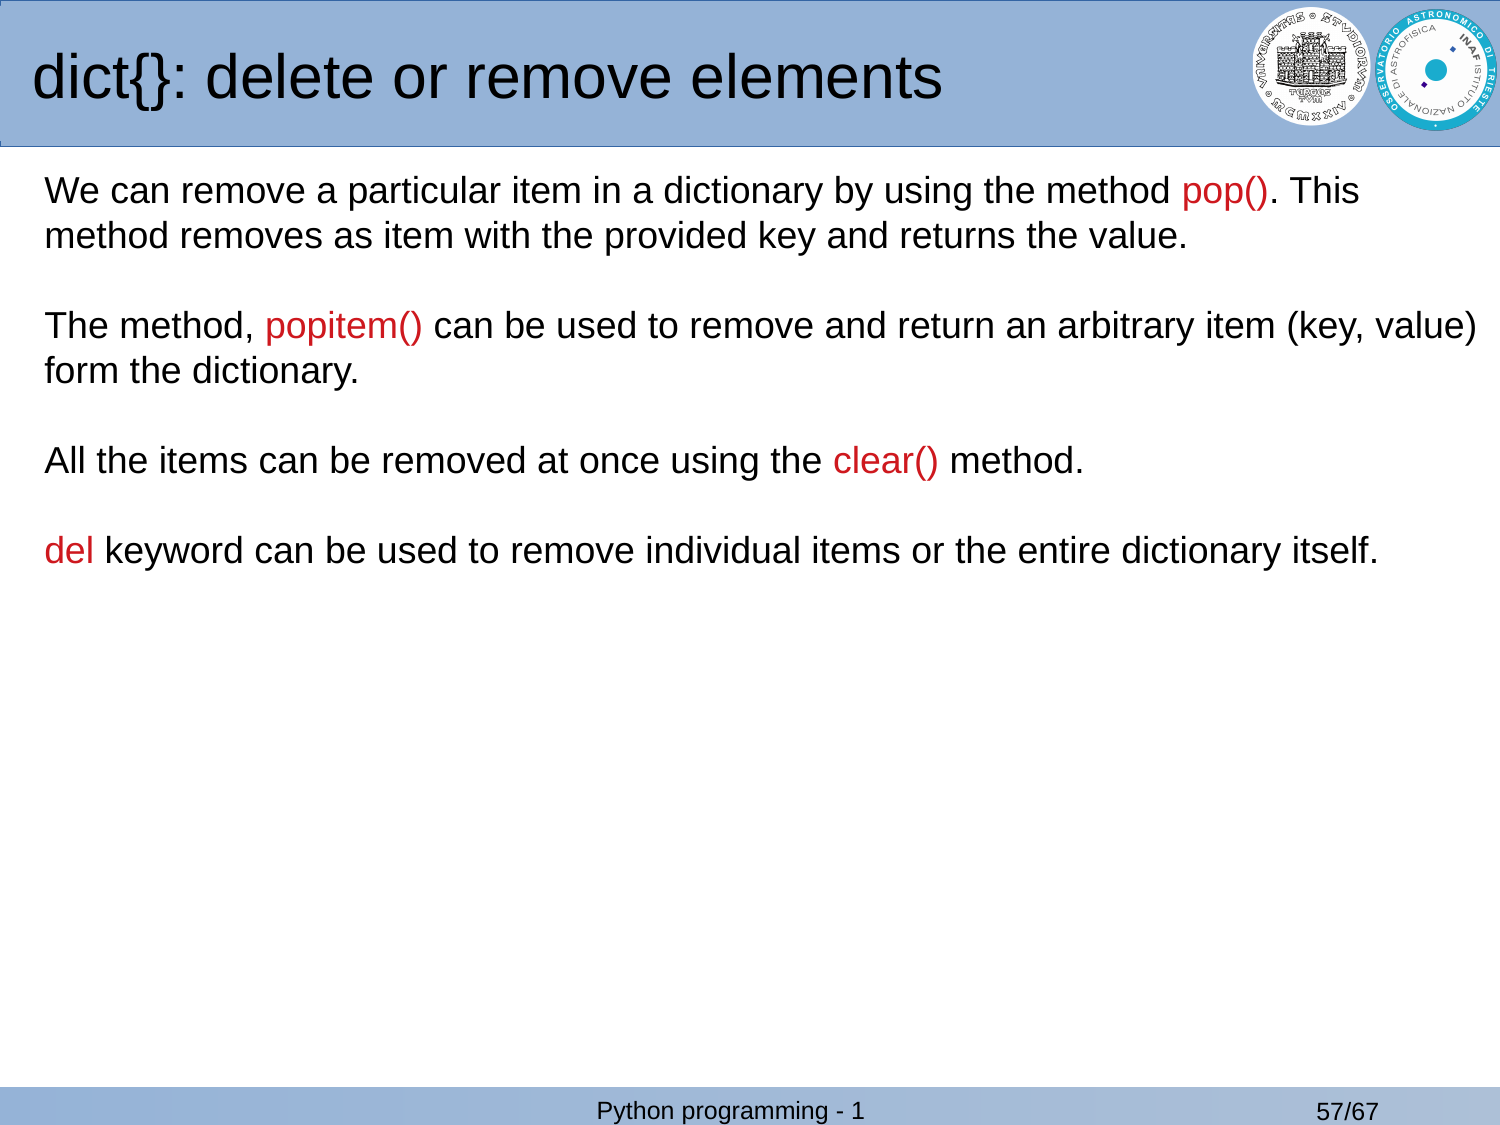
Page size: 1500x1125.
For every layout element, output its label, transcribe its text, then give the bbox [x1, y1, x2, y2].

picture [1253, 0, 1500, 156]
list We can remove a particular item in a dictionary by using the method pop(). This method removes as item with the provided key and returns the value. The method, popitem() can be used to remove and return an arbitrary item (key, value) form the dictionary. All the items can be removed at once using the clear() method. del keyword can be used to remove individual items or the entire dictionary itself. [29, 158, 1500, 1071]
text_box dict{}: delete or remove elements [0, 5, 1253, 141]
